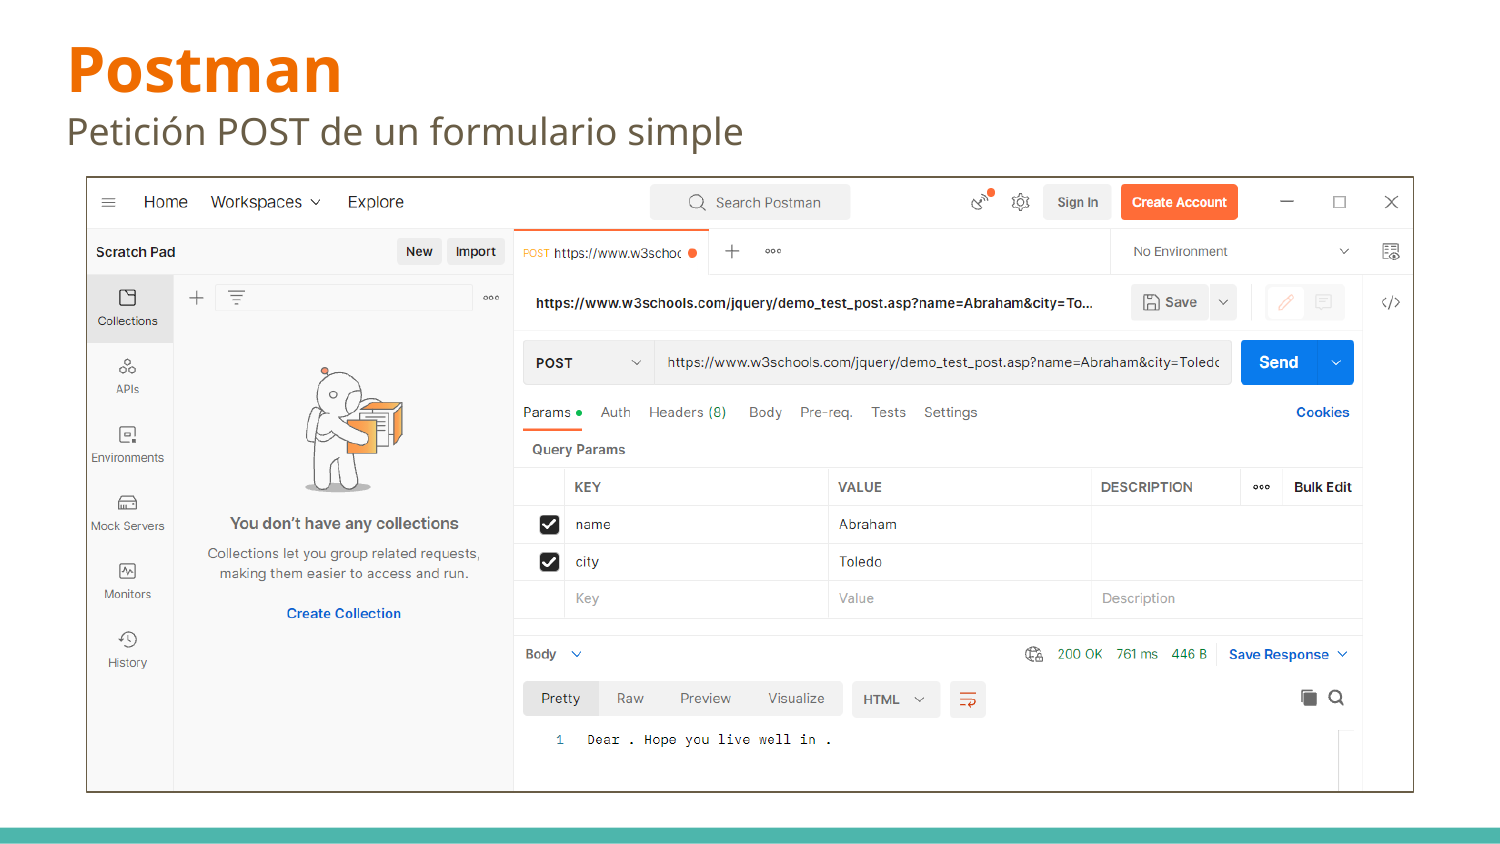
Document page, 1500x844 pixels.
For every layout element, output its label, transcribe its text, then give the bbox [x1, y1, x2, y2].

title Postman [51, 10, 1449, 82]
list Petición POST de un formulario simple [51, 82, 1449, 670]
picture [87, 177, 1413, 792]
